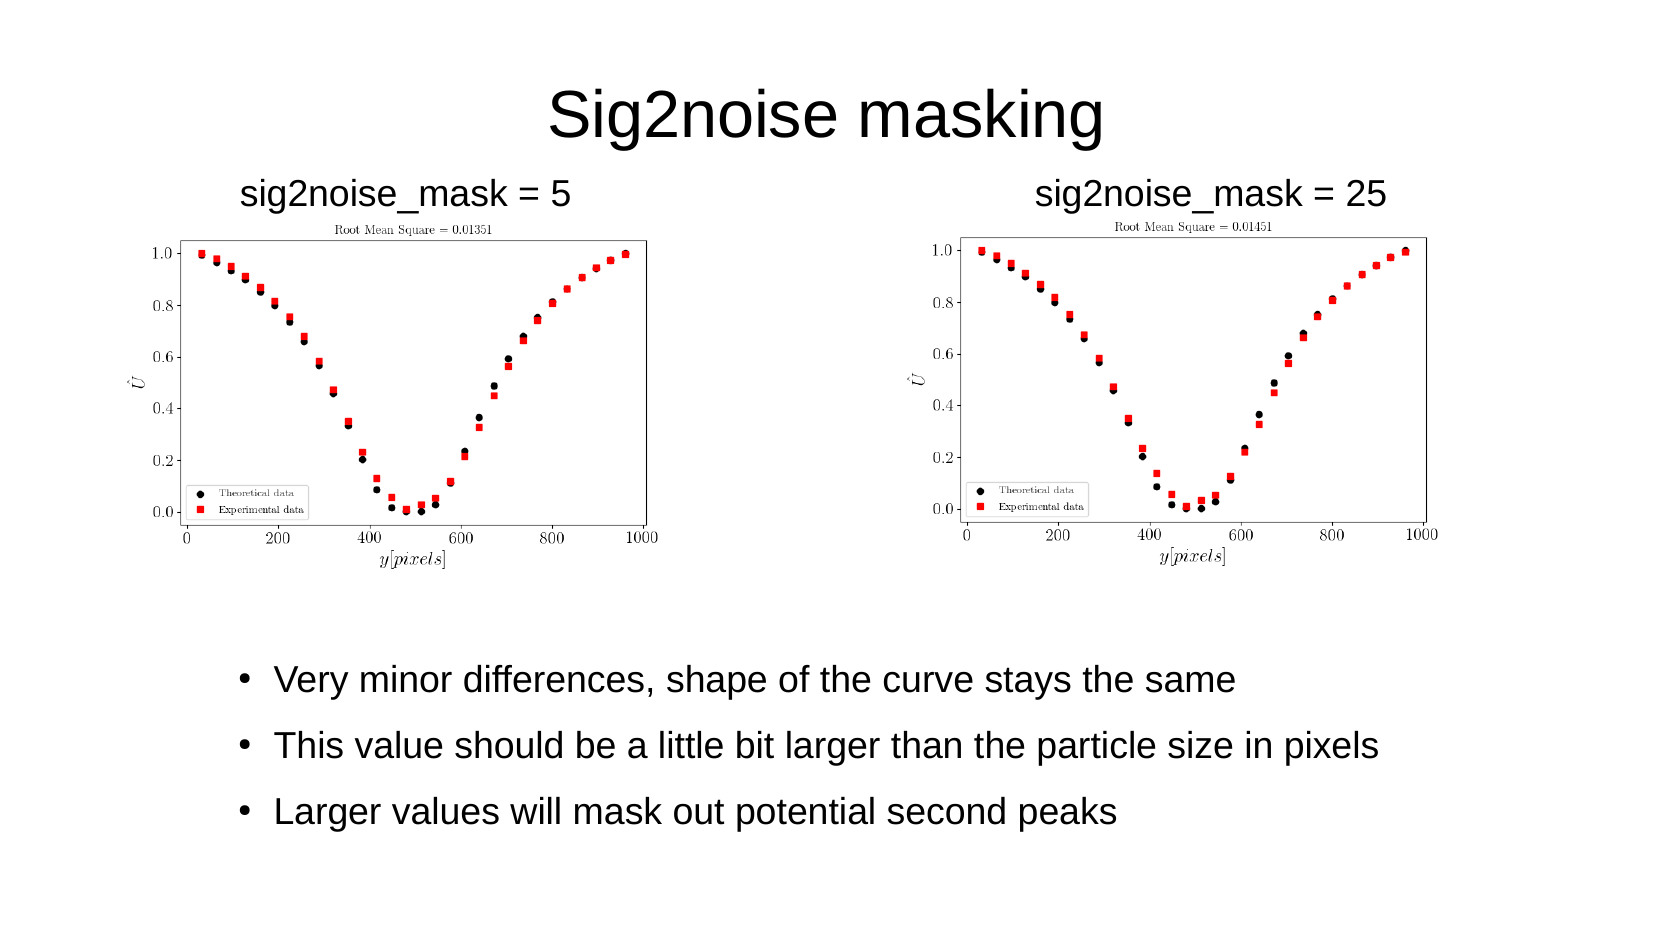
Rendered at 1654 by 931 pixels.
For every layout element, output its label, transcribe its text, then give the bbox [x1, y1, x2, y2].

text_box Very minor differences, shape of the curve stays the same This value should be a little bit larger than the particle size in pixels Larger values will mask out potential second peaks [223, 651, 1396, 841]
text_box sig2noise_mask = 5 [225, 165, 587, 222]
picture [105, 195, 706, 571]
picture [885, 192, 1486, 568]
text_box sig2noise_mask = 25 [1020, 165, 1403, 222]
title Sig2noise masking [82, 37, 1571, 193]
